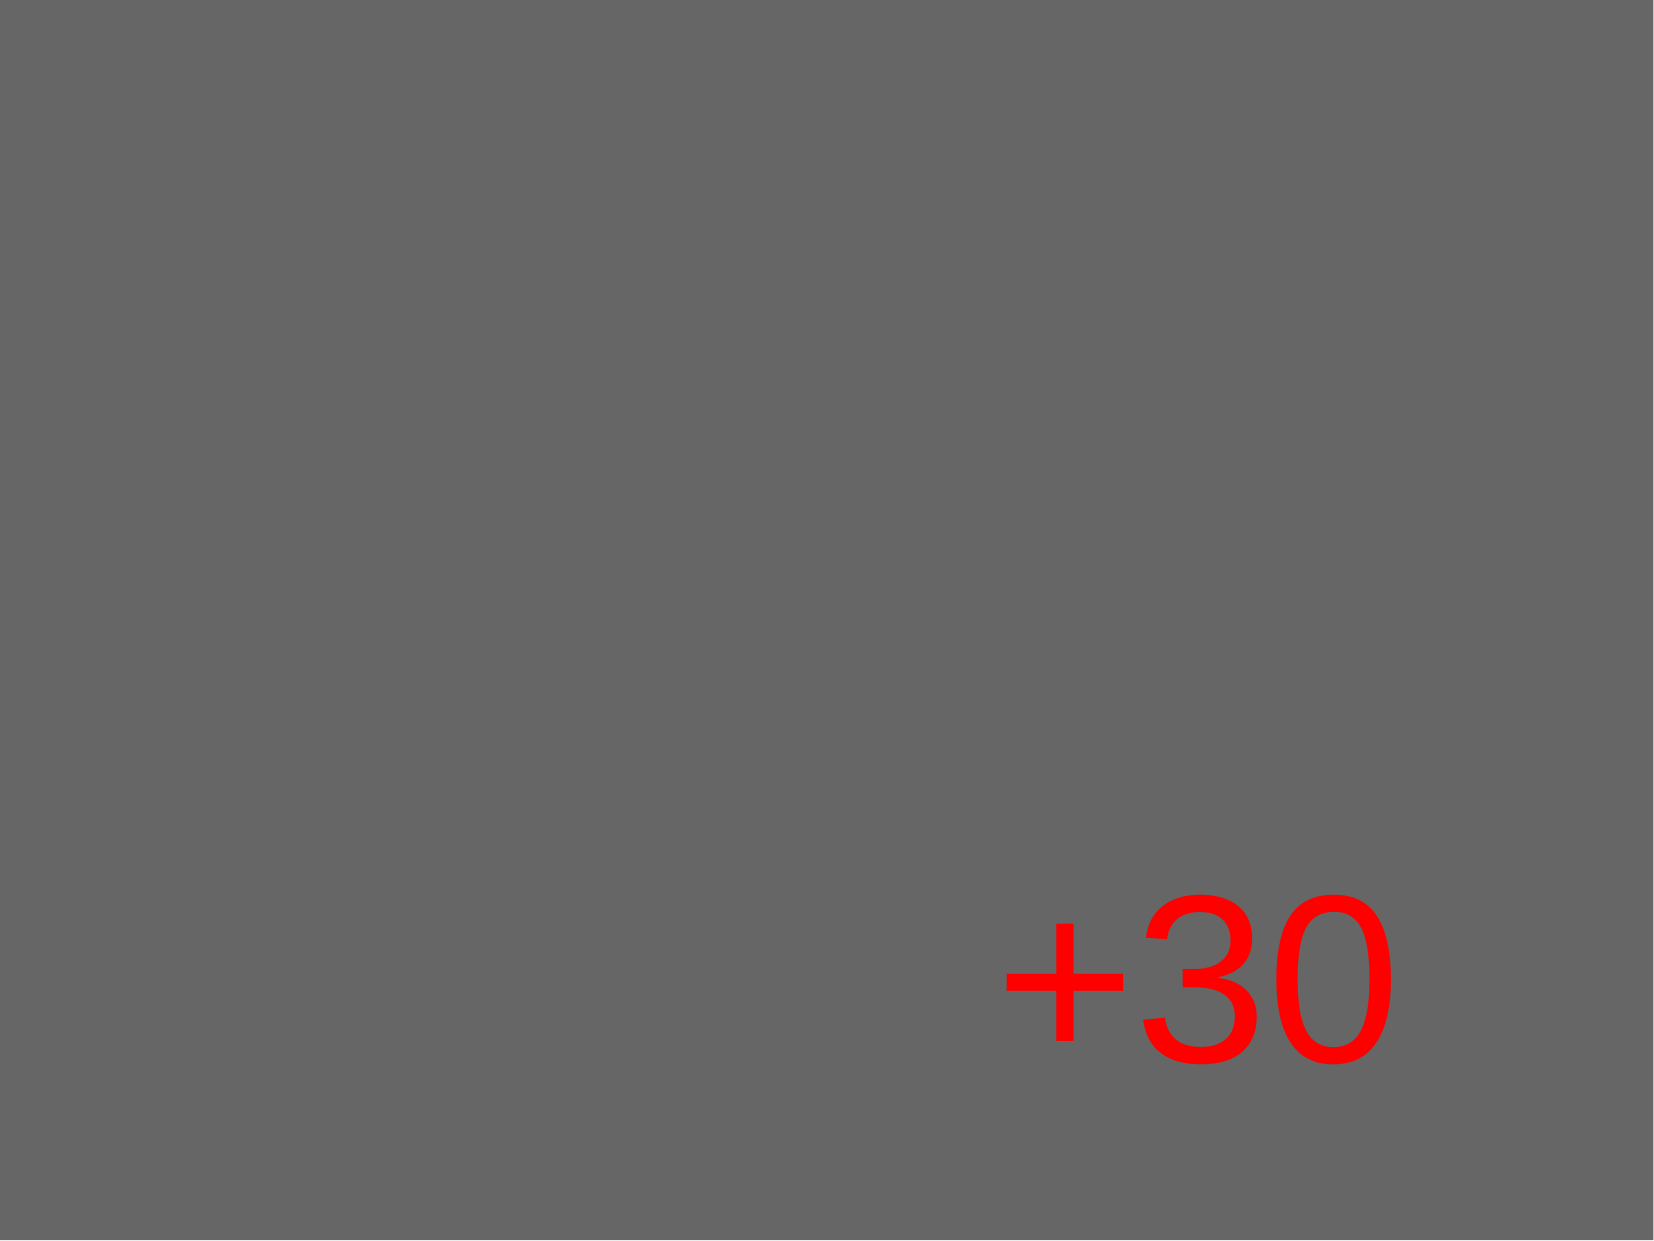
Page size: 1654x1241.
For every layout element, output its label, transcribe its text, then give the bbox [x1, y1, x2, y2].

text_box [0, 0, 1654, 1241]
text_box +30 [980, 838, 1571, 1121]
